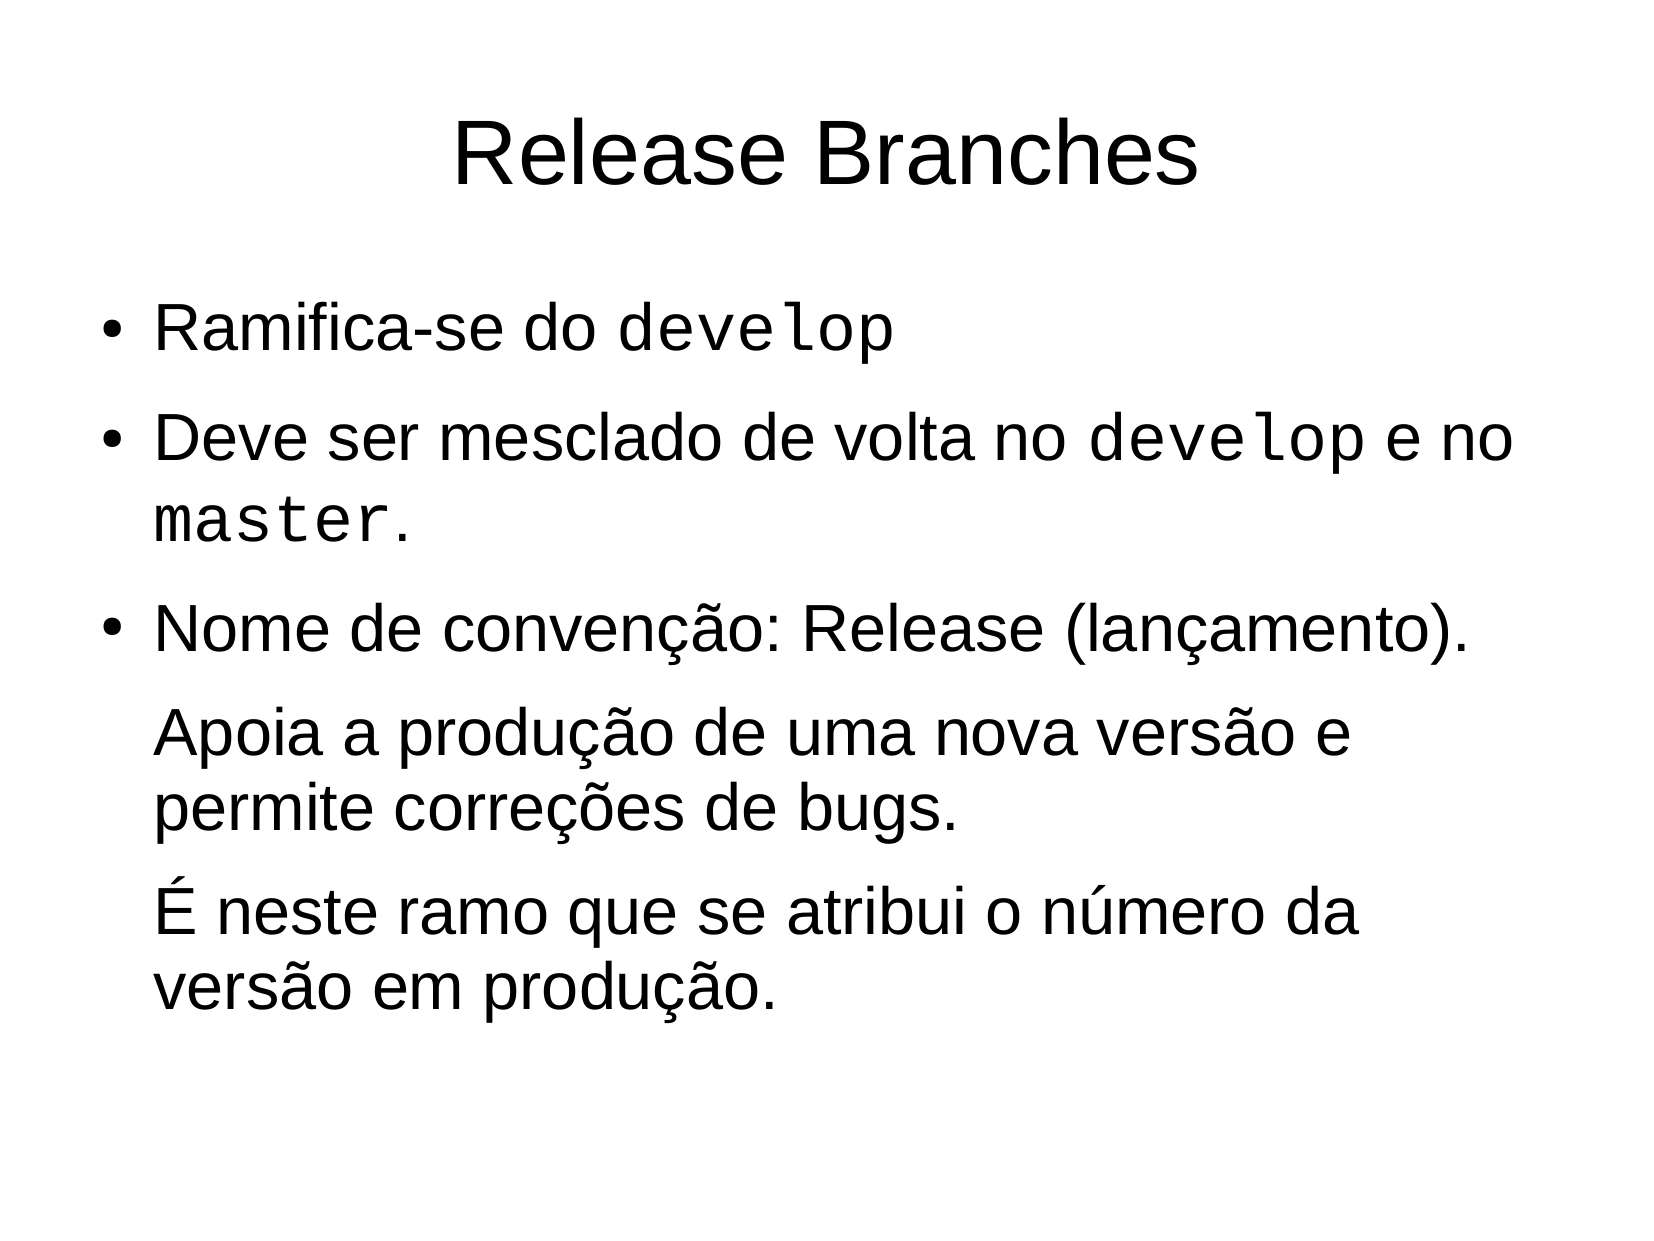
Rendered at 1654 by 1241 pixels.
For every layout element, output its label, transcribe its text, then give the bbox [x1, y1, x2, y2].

title Release Branches [82, 49, 1571, 257]
list Ramifica-se do develop Deve ser mesclado de volta no develop e no master. Nome de convenção: Release (lançamento). Apoia a produção de uma nova versão e permite correções de bugs. É neste ramo que se atribui o número da versão em produção. [82, 290, 1538, 1182]
